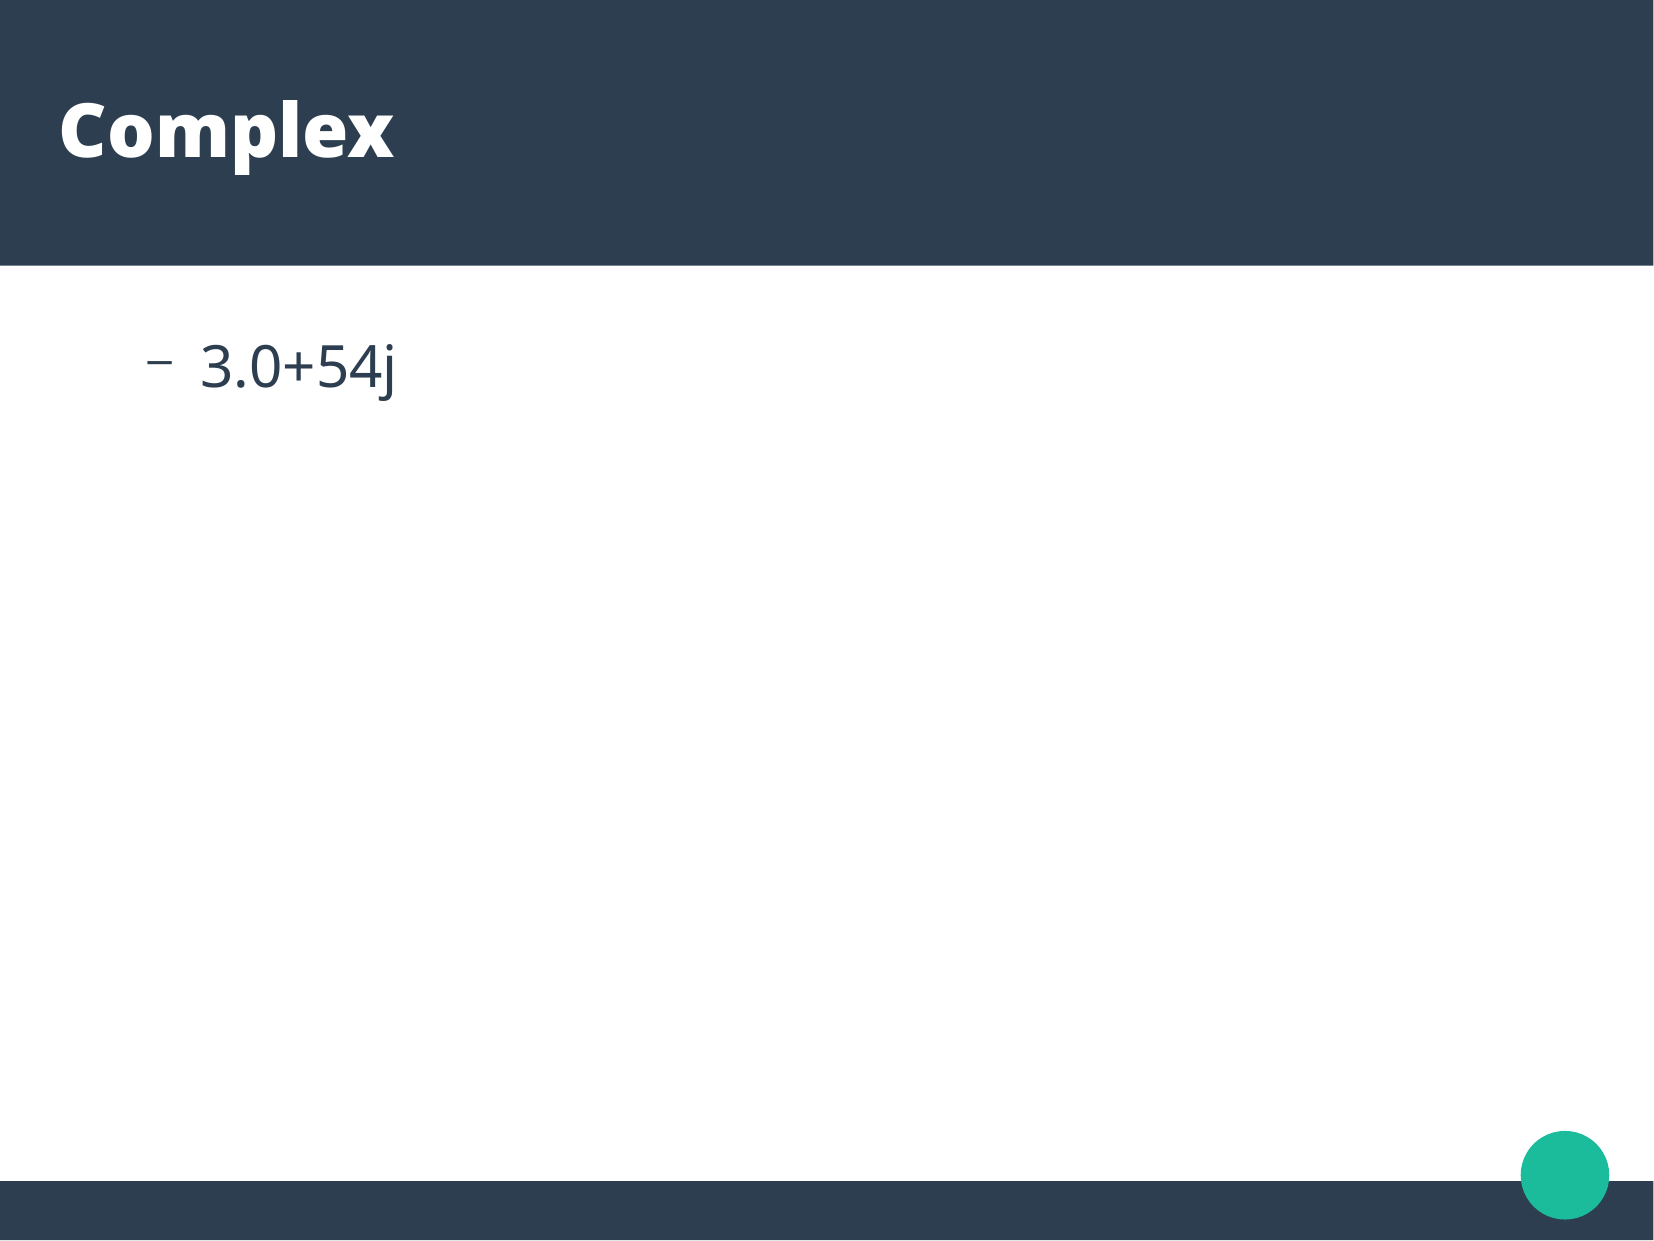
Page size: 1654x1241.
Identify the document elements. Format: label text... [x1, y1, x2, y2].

title Complex [59, 49, 1595, 207]
list 3.0+54j [59, 324, 1595, 1152]
